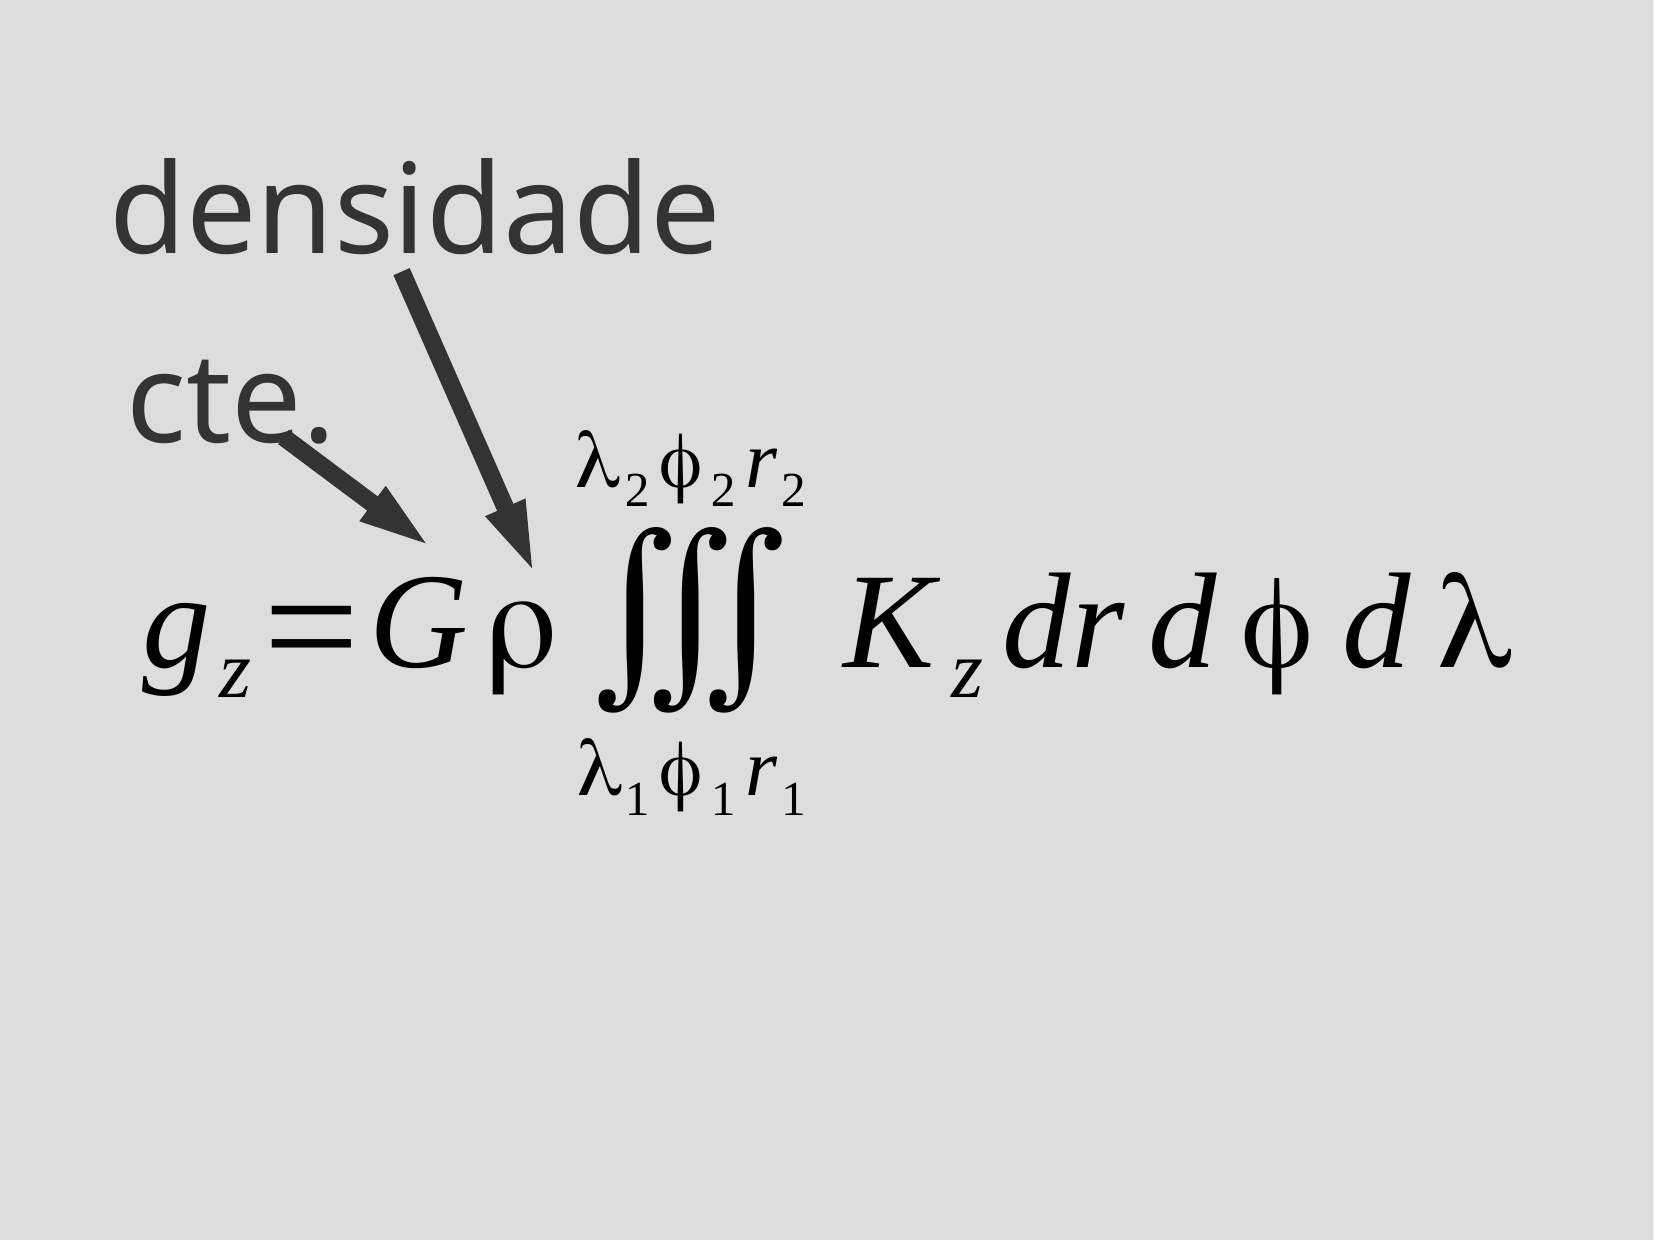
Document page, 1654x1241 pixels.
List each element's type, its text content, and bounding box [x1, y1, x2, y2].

text_box densidade [94, 112, 517, 272]
text_box cte. [112, 301, 284, 461]
chart [128, 414, 1525, 826]
